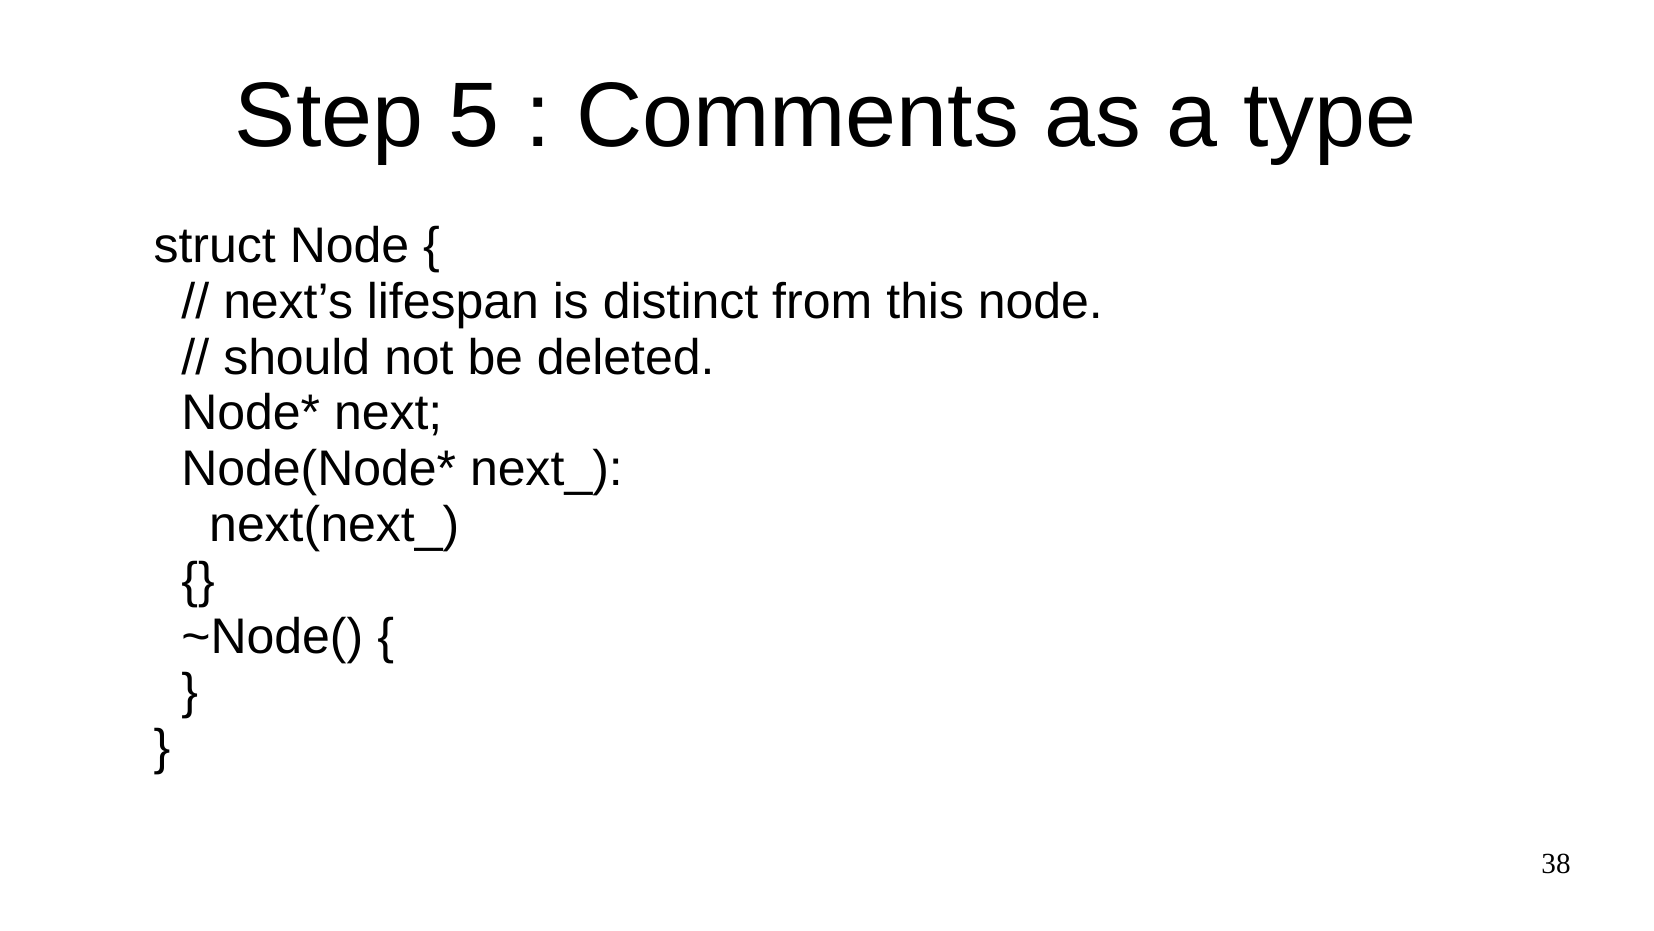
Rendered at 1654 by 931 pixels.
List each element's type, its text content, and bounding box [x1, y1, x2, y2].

title Step 5 : Comments as a type [82, 37, 1571, 193]
list struct Node { // next’s lifespan is distinct from this node. // should not be deleted. Node* next; Node(Node* next_): next(next_) {} ~Node() { } } [82, 217, 1571, 758]
